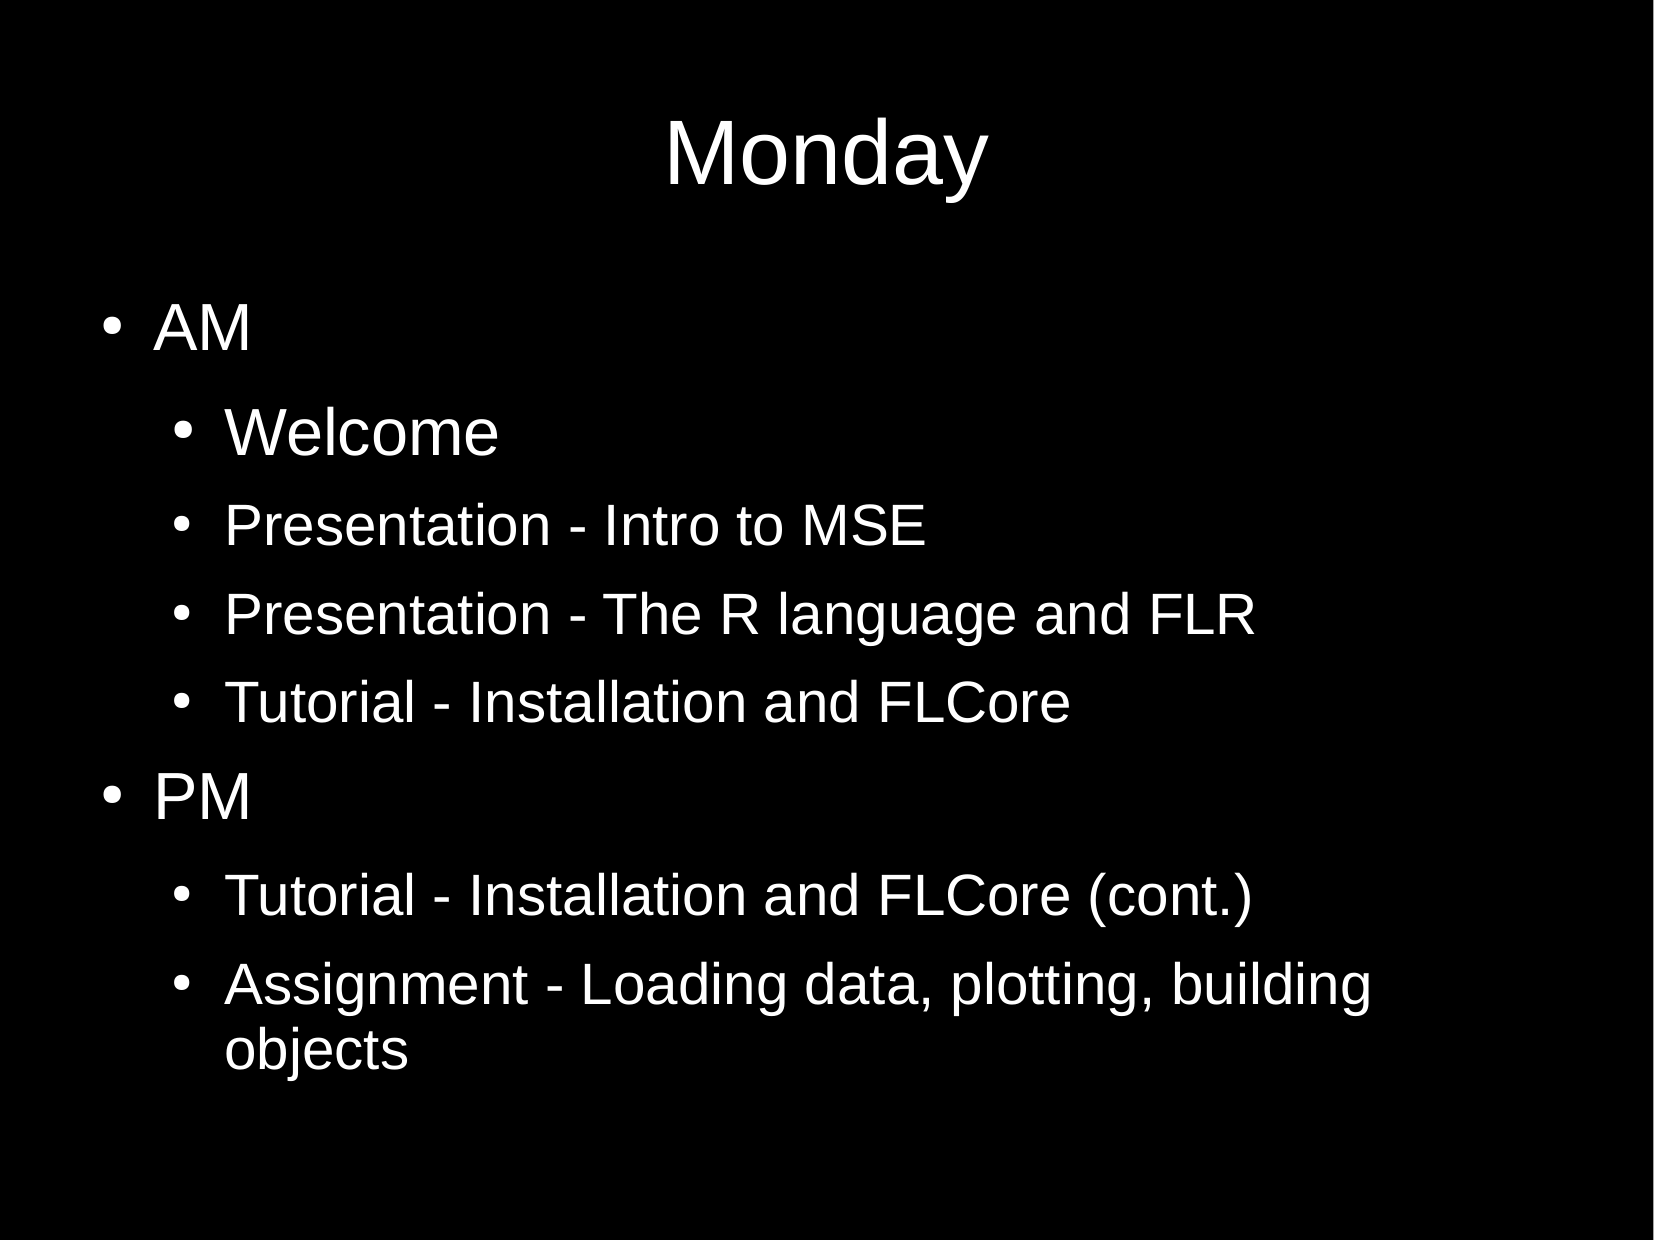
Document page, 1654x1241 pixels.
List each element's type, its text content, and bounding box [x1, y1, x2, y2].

title Monday [82, 56, 1571, 250]
list AM Welcome Presentation - Intro to MSE Presentation - The R language and FLR Tutorial - Installation and FLCore PM Tutorial - Installation and FLCore (cont.) Assignment - Loading data, plotting, building objects [82, 290, 1571, 1109]
